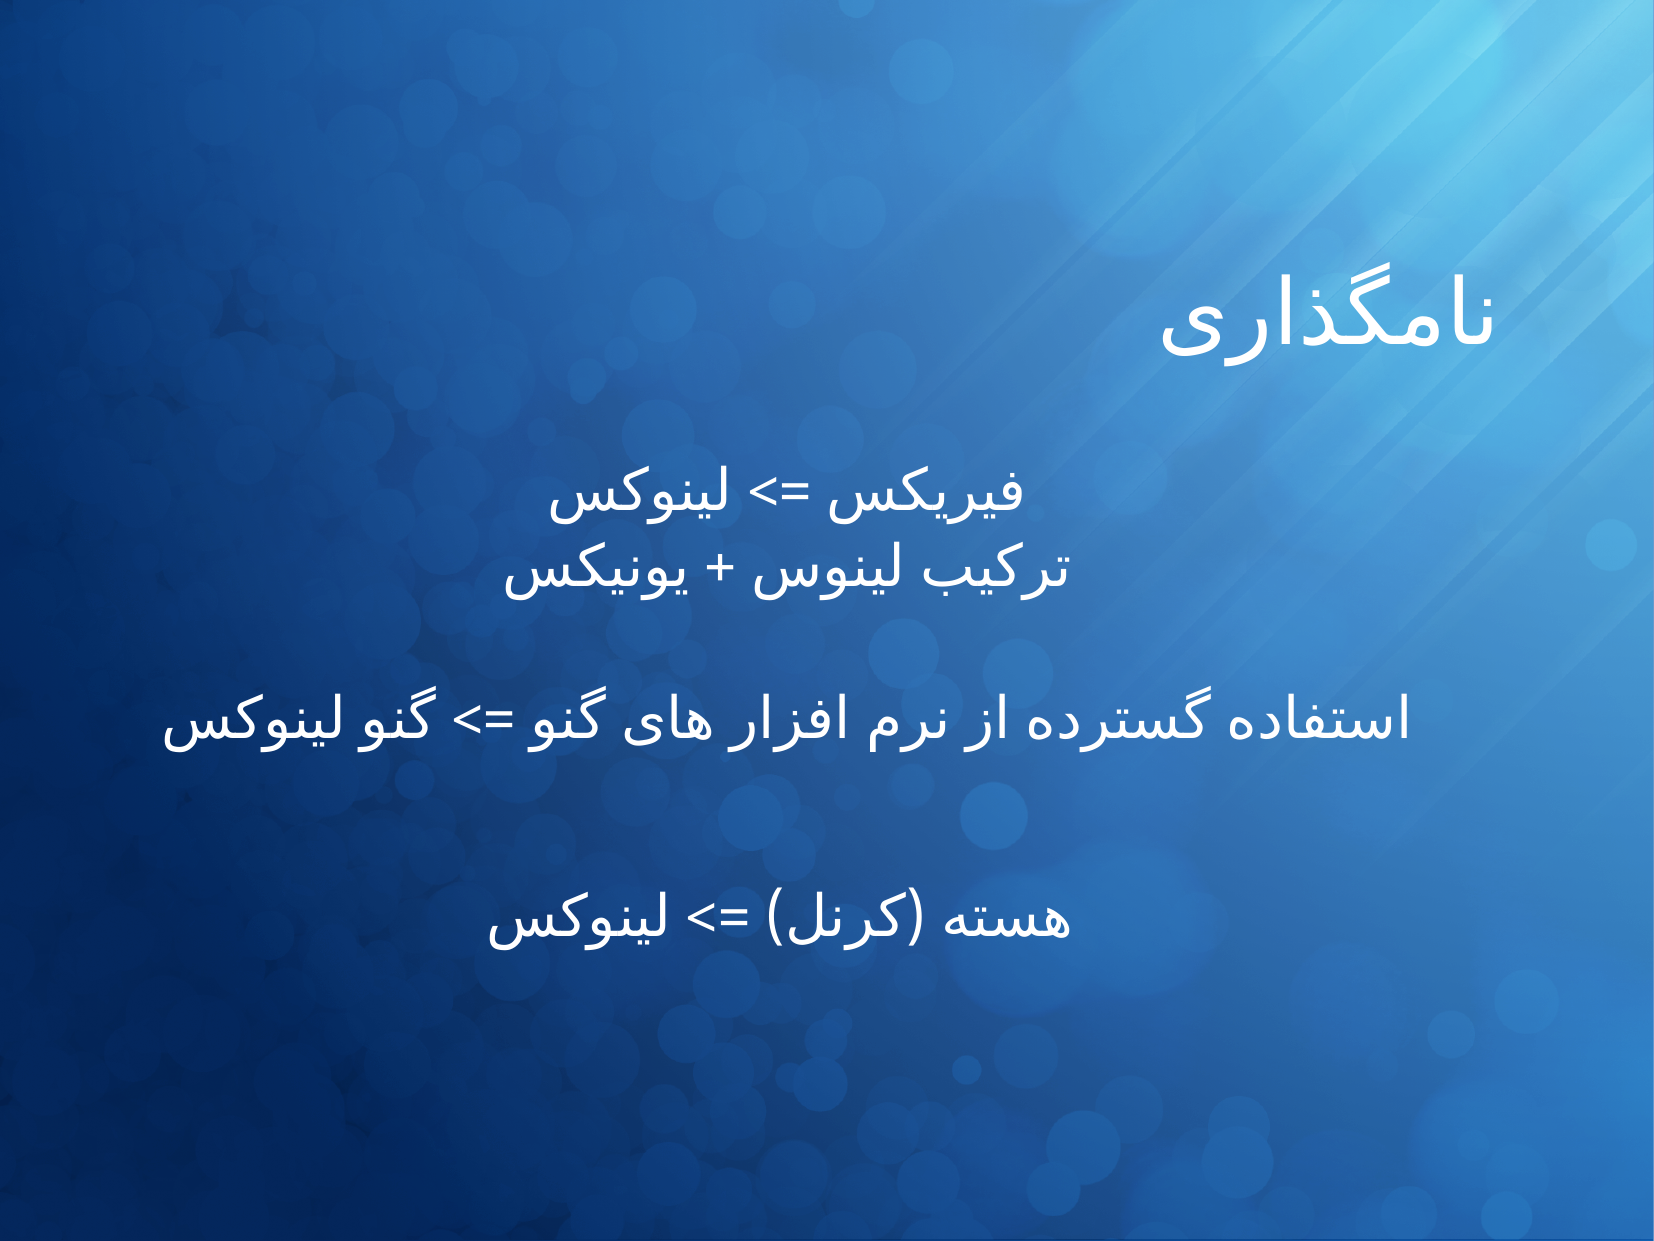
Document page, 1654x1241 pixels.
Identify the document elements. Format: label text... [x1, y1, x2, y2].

title فیریکس => لینوکس ترکیب لینوس + یونیکس استفاده گسترده از نرم افزار های گنو => گنو لینوکس [75, 450, 1501, 847]
title هسته (کرنل) => لینوکس [150, 831, 1426, 1013]
title نامگذاری [112, 237, 1501, 406]
picture [0, 0, 1654, 1241]
